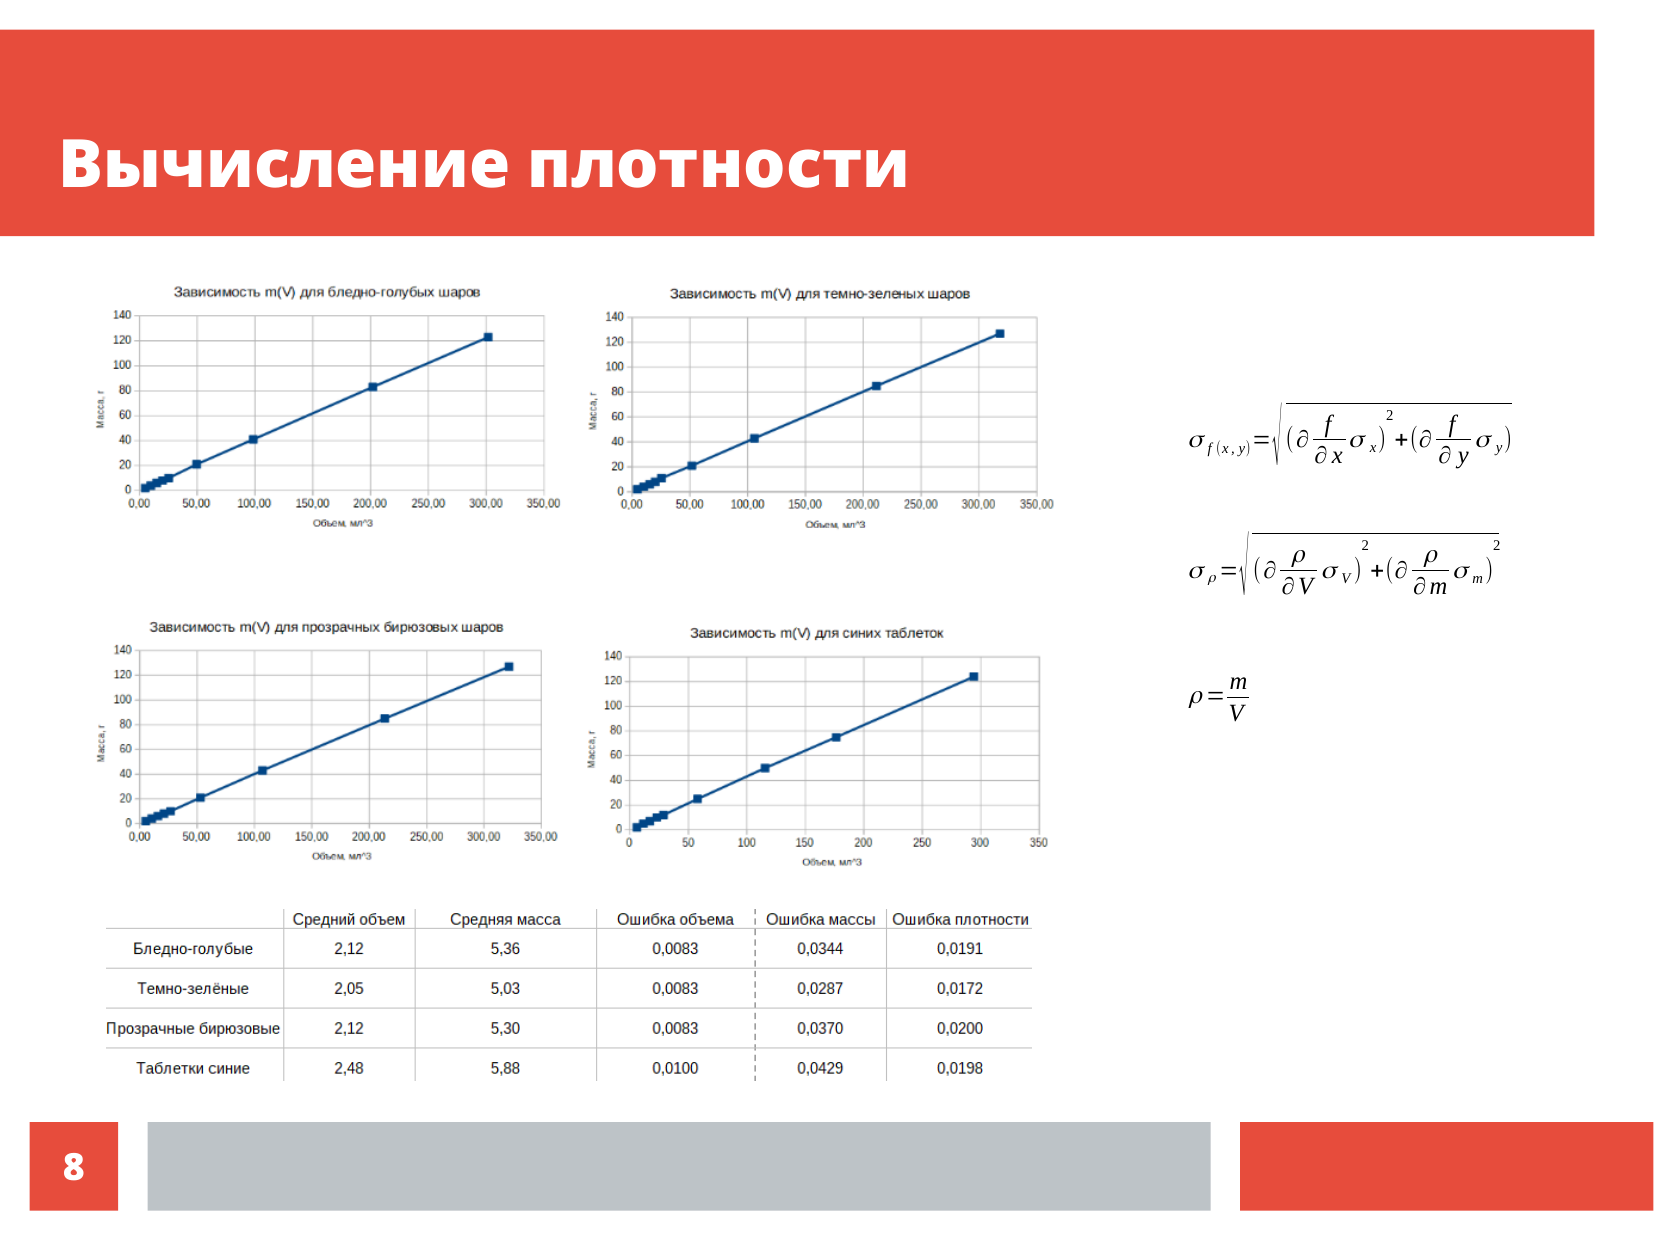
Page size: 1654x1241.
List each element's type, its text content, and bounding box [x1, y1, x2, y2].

chart [1181, 667, 1256, 727]
picture [106, 909, 1032, 1081]
chart [1181, 531, 1506, 601]
chart [1181, 401, 1519, 470]
title Вычисление плотности [59, 59, 1595, 207]
picture [77, 271, 1063, 878]
